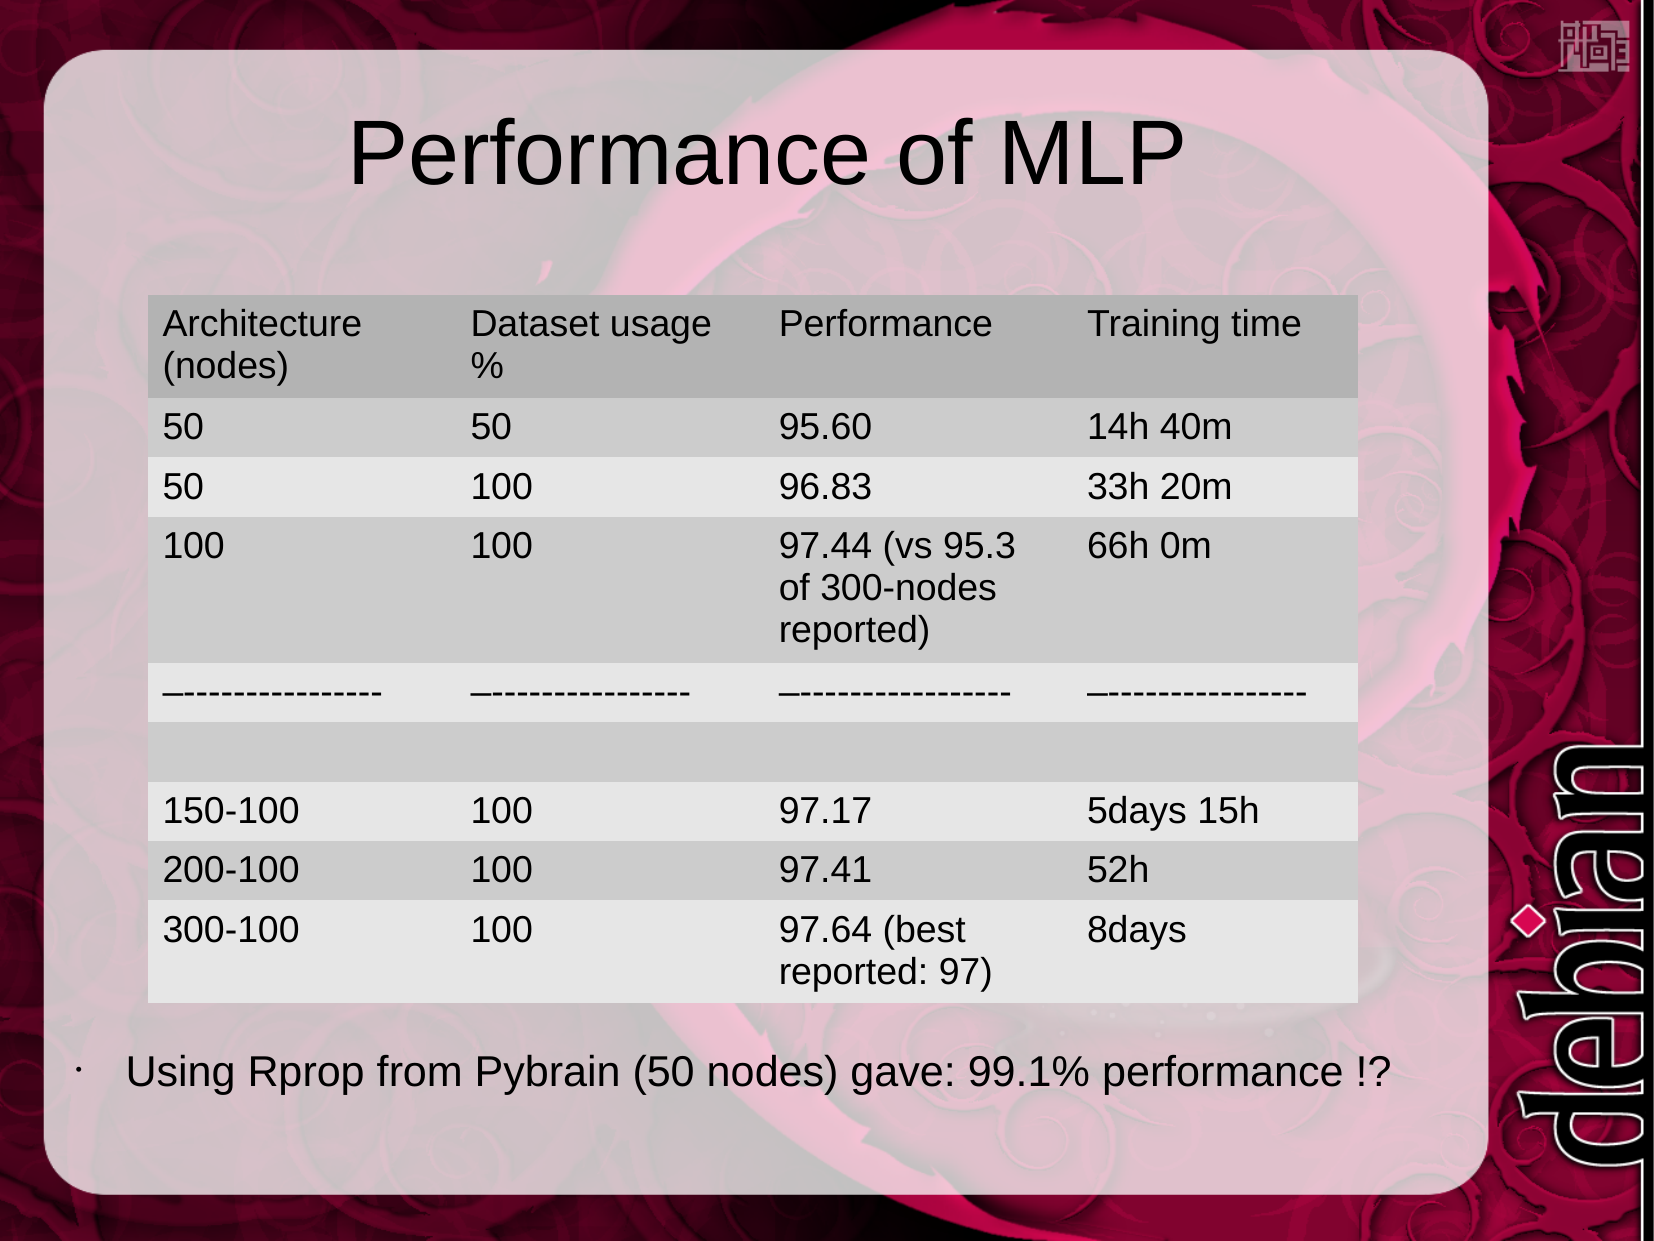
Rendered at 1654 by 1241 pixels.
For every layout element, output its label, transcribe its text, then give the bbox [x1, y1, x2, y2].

table_cell 8days [1072, 900, 1358, 1003]
table_cell –---------------- [1072, 663, 1358, 722]
table_cell 200-100 [148, 841, 456, 900]
table_header Training time [1072, 295, 1358, 398]
table_header Performance [764, 295, 1072, 398]
table_cell –---------------- [148, 663, 456, 722]
table_cell [148, 722, 456, 782]
table_cell 50 [148, 457, 456, 517]
table_cell 97.64 (best reported: 97) [764, 900, 1072, 1003]
table_cell –----------------- [764, 663, 1072, 722]
table_cell [764, 722, 1072, 782]
table_cell 66h 0m [1072, 517, 1358, 663]
table_cell [456, 722, 764, 782]
table_cell 100 [148, 517, 456, 663]
table_cell 95.60 [764, 398, 1072, 457]
list Using Rprop from Pybrain (50 nodes) gave: 99.1% performance !? [59, 290, 1477, 1109]
title Performance of MLP [59, 49, 1477, 257]
table_cell 33h 20m [1072, 457, 1358, 517]
table_cell 100 [456, 517, 764, 663]
table_cell 100 [456, 900, 764, 1003]
table_cell 97.41 [764, 841, 1072, 900]
table_header Architecture (nodes) [148, 295, 456, 398]
table_cell [1072, 722, 1358, 782]
table_cell 100 [456, 841, 764, 900]
table_cell 97.44 (vs 95.3 of 300-nodes reported) [764, 517, 1072, 663]
table_header Dataset usage % [456, 295, 764, 398]
picture [0, 0, 1654, 1241]
table_cell 300-100 [148, 900, 456, 1003]
table_cell –---------------- [456, 663, 764, 722]
table_cell 14h 40m [1072, 398, 1358, 457]
table_cell 96.83 [764, 457, 1072, 517]
table_cell 52h [1072, 841, 1358, 900]
table_cell 150-100 [148, 782, 456, 841]
table_cell 50 [148, 398, 456, 457]
table_cell 5days 15h [1072, 782, 1358, 841]
table_cell 97.17 [764, 782, 1072, 841]
table_cell 50 [456, 398, 764, 457]
table_cell 100 [456, 782, 764, 841]
table_cell 100 [456, 457, 764, 517]
